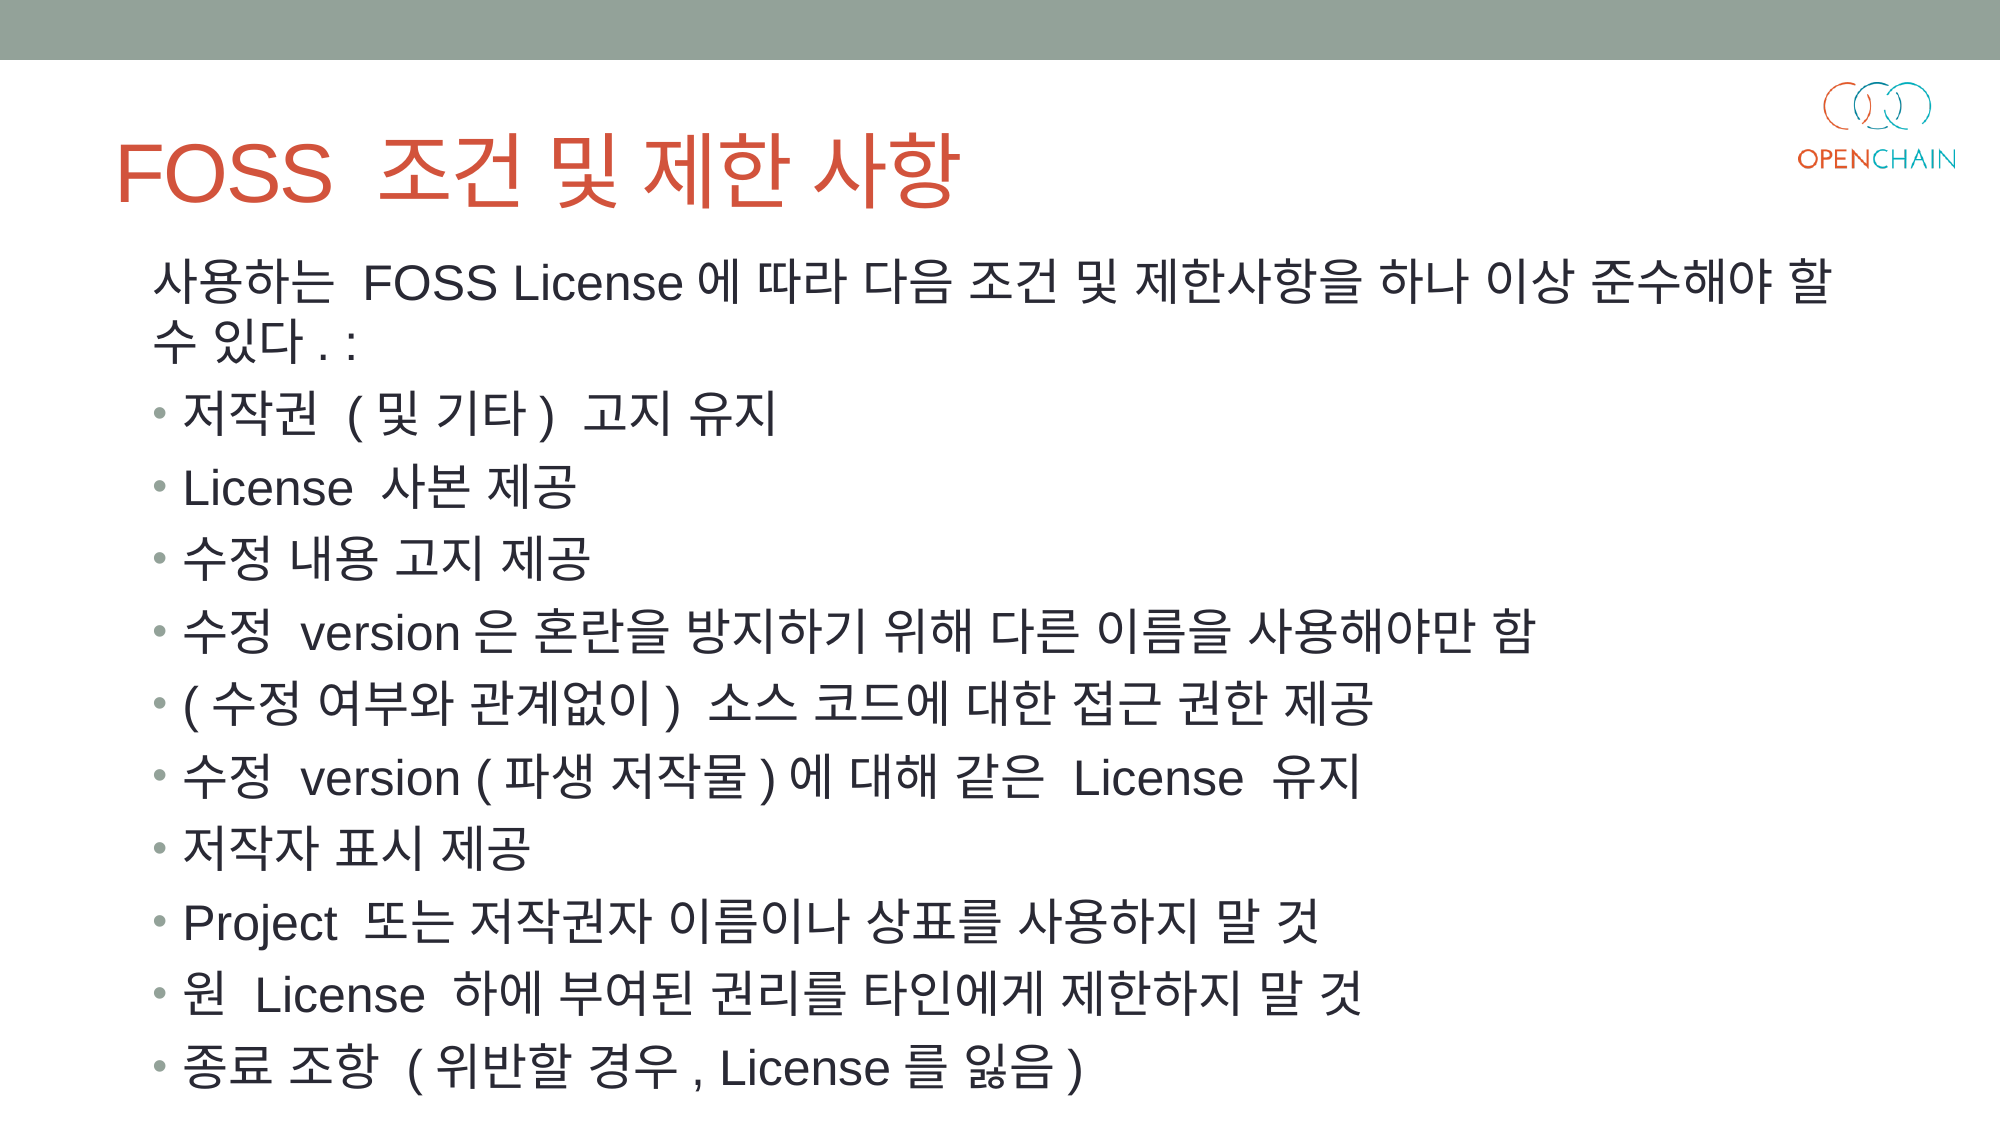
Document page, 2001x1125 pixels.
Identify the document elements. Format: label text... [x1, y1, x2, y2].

title FOSS 조건 및 제한 사항 [99, 87, 1900, 251]
list 사용하는 FOSS License에 따라 다음 조건 및 제한사항을 하나 이상 준수해야 할 수 있다. : 저작권 (및 기타) 고지 유지 License 사본 제공 수정 내용 고지 제공 수정 version은 혼란을 방지하기 위해 다른 이름을 사용해야만 함 (수정 여부와 관계없이) 소스 코드에 대한 접근 권한 제공 수정 version (파생 저작물)에 대해 같은 License 유지 저작자 표시 제공 Project 또는 저작권자 이름이나 상표를 사용하지 말 것 원 License 하에 부여된 권리를 타인에게 제한하지 말 것 종료 조항 (위반할 경우, License를 잃음) [137, 242, 1863, 1125]
